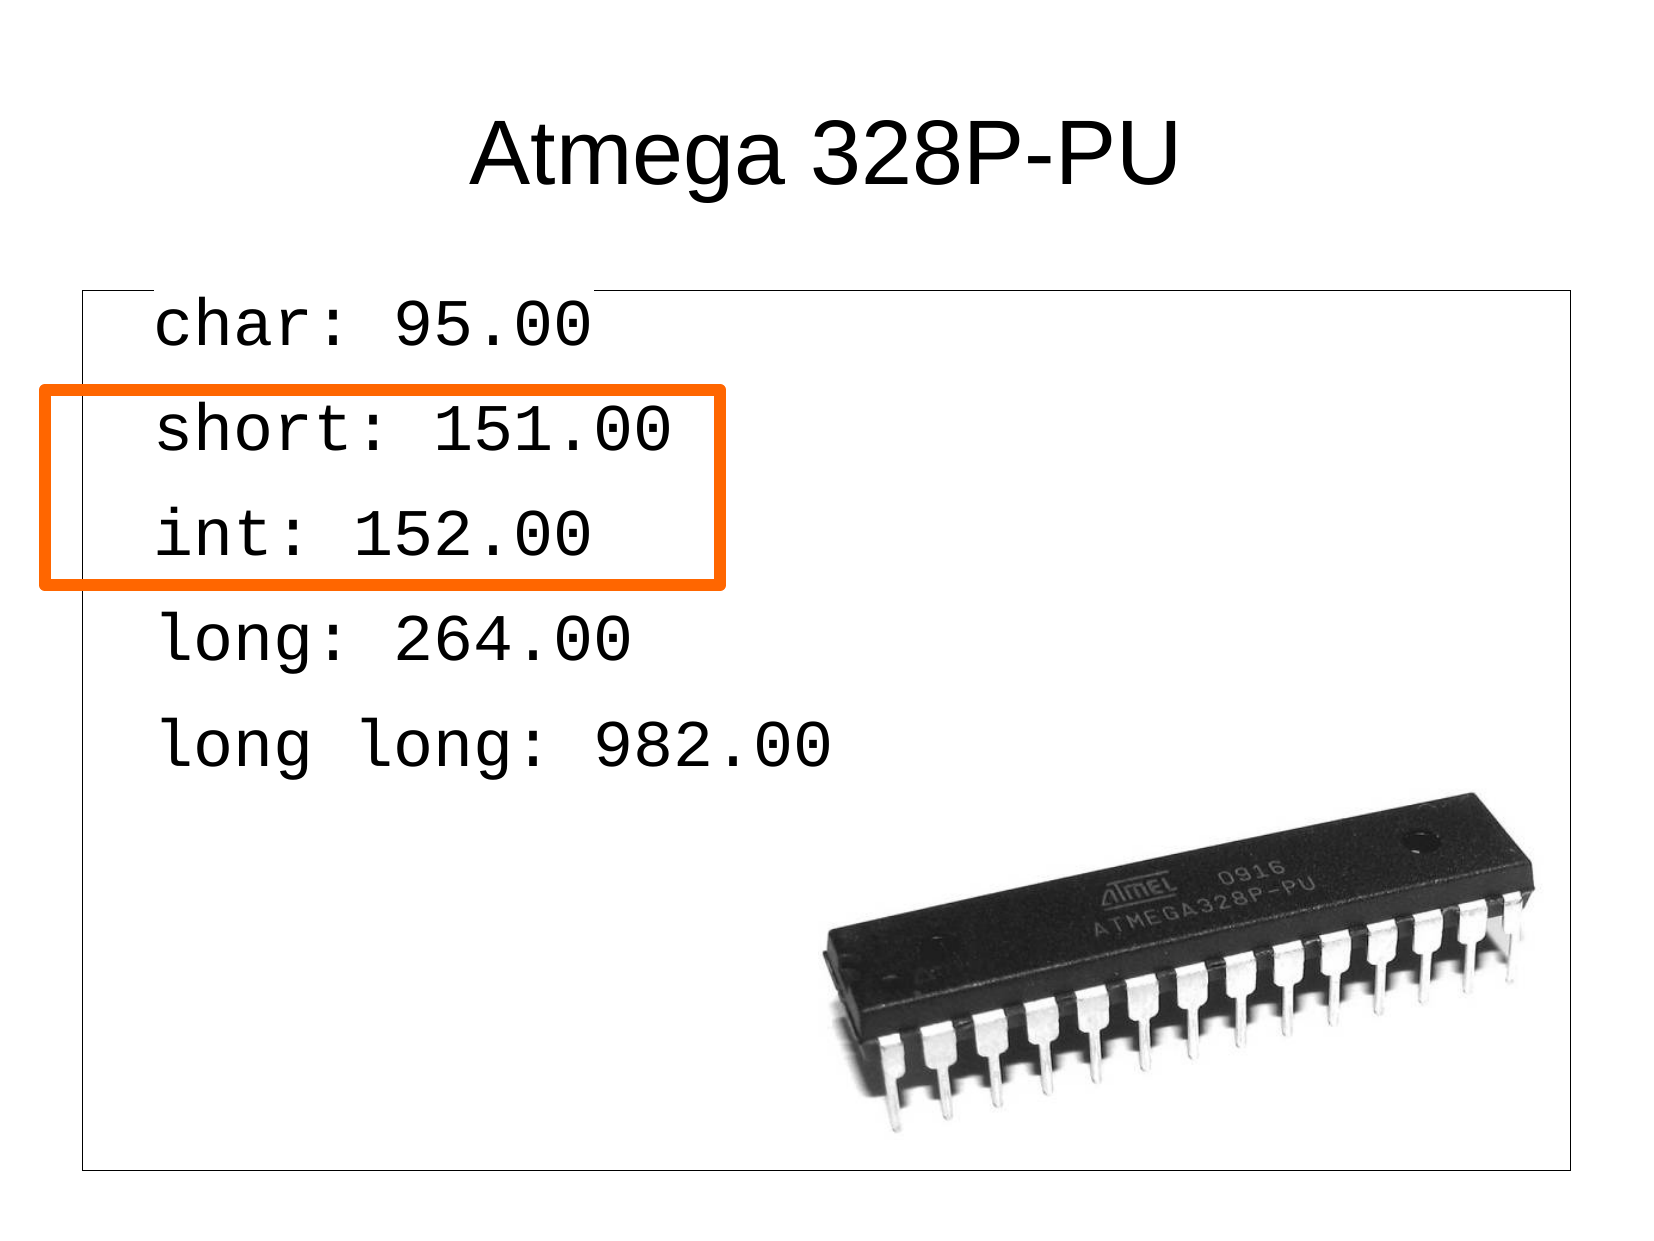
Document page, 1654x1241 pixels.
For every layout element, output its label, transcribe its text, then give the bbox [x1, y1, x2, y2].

title Atmega 328P-PU [82, 49, 1571, 257]
picture [818, 779, 1546, 1141]
text_box [45, 390, 721, 586]
list char: 95.00 short: 151.00 int: 152.00 long: 264.00 long long: 982.00 [82, 290, 1571, 1171]
